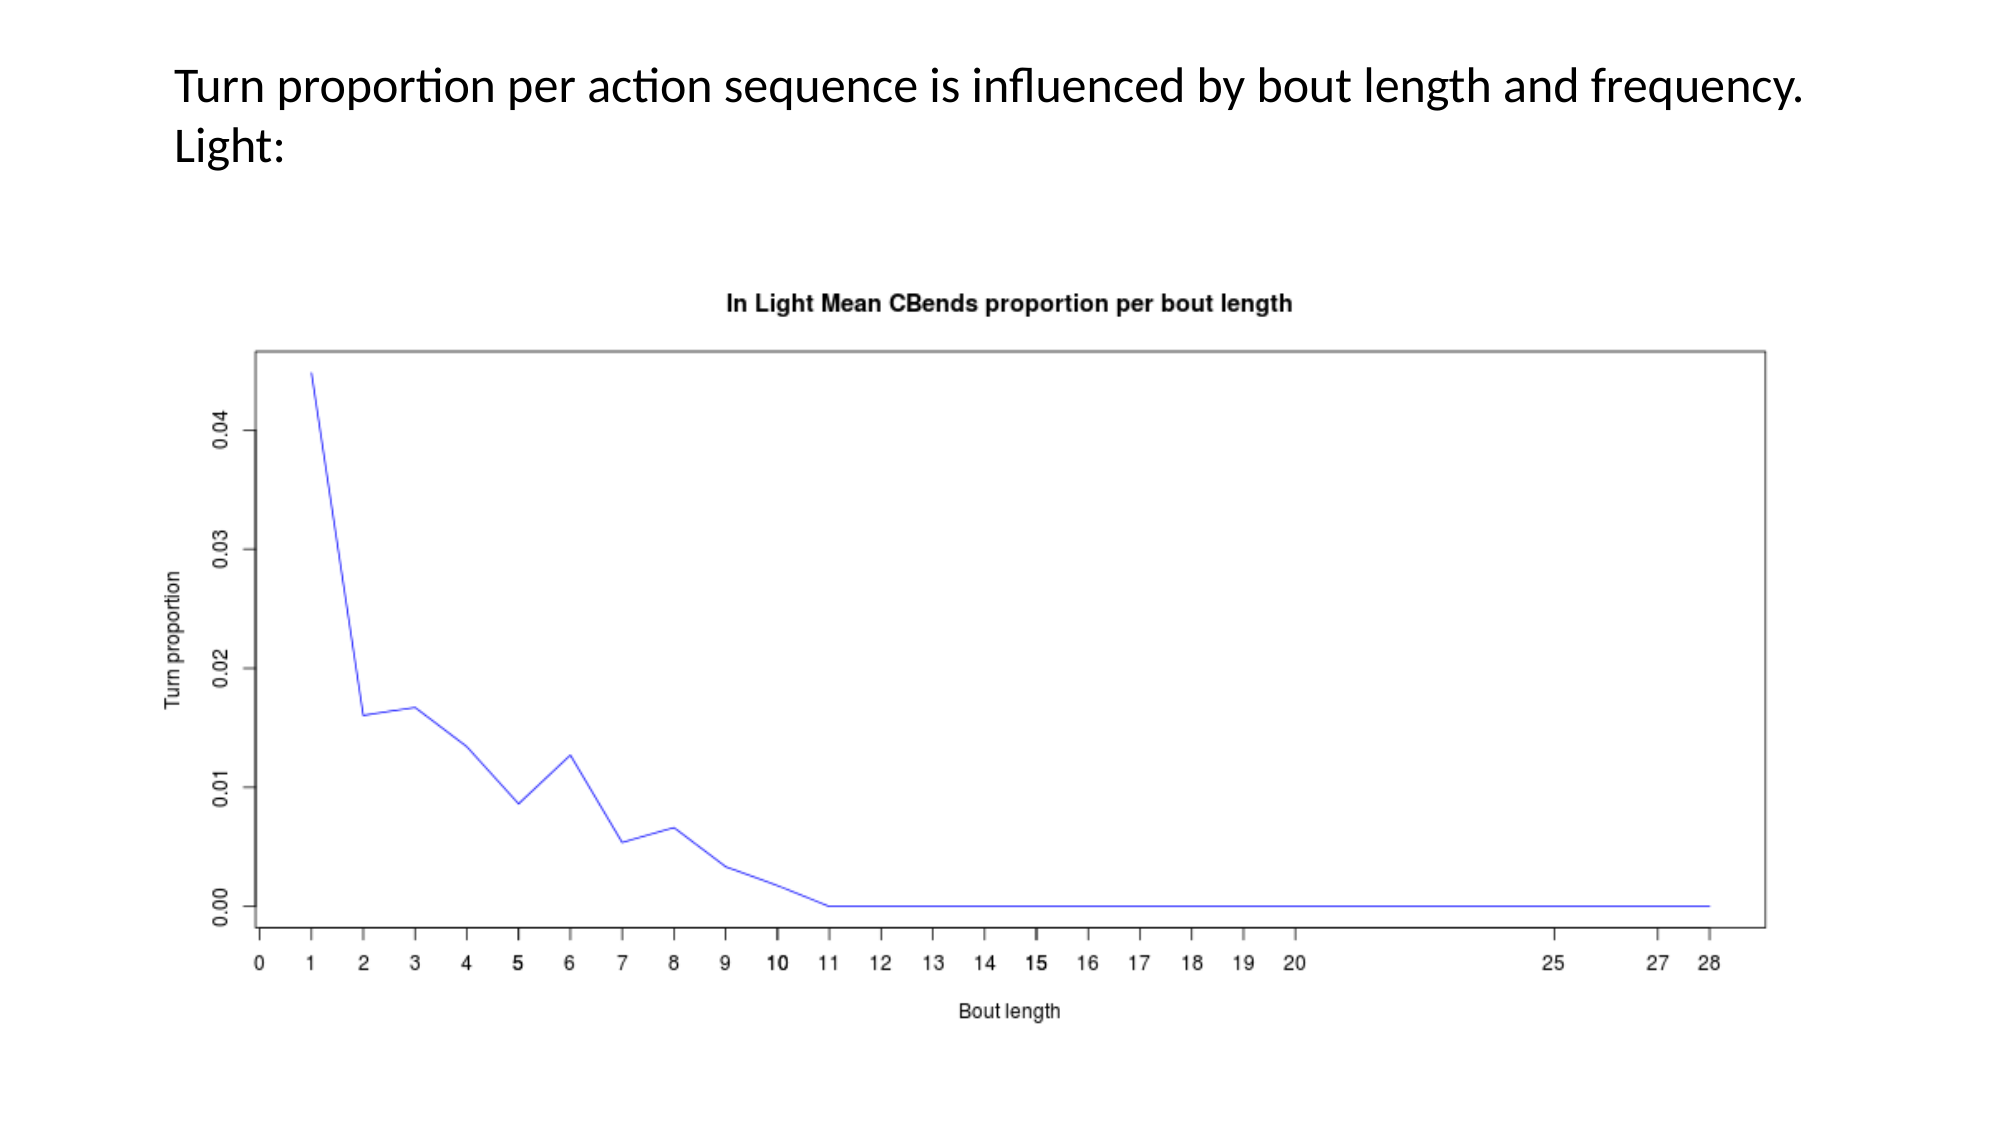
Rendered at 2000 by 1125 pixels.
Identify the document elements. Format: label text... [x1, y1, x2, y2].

text_box Turn proportion per action sequence is influenced by bout length and frequency. Light: [0, 0, 2000, 946]
picture [158, 254, 1816, 1051]
